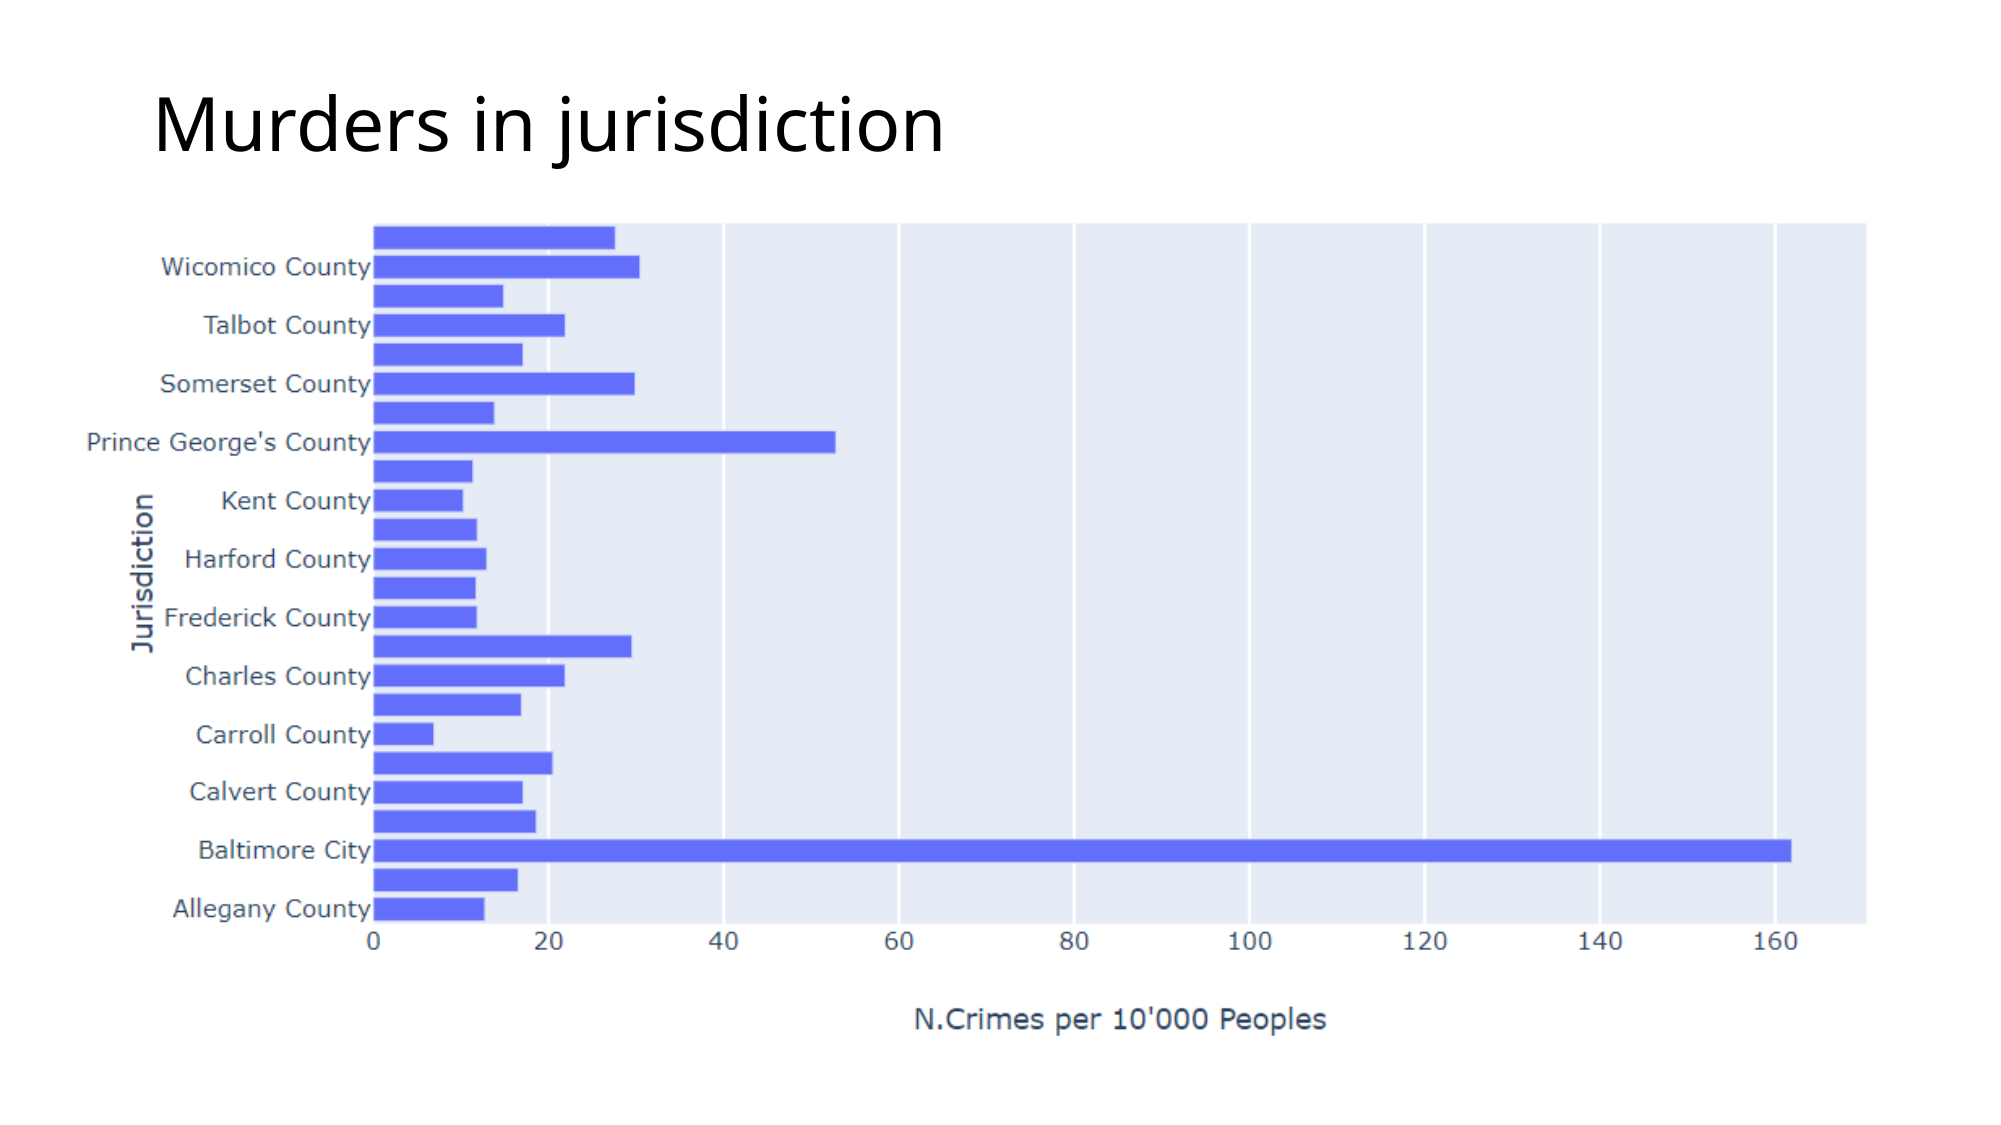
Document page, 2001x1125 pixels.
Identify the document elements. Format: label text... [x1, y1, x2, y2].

title Murders in jurisdiction [137, 18, 1863, 209]
picture [62, 210, 1881, 1041]
